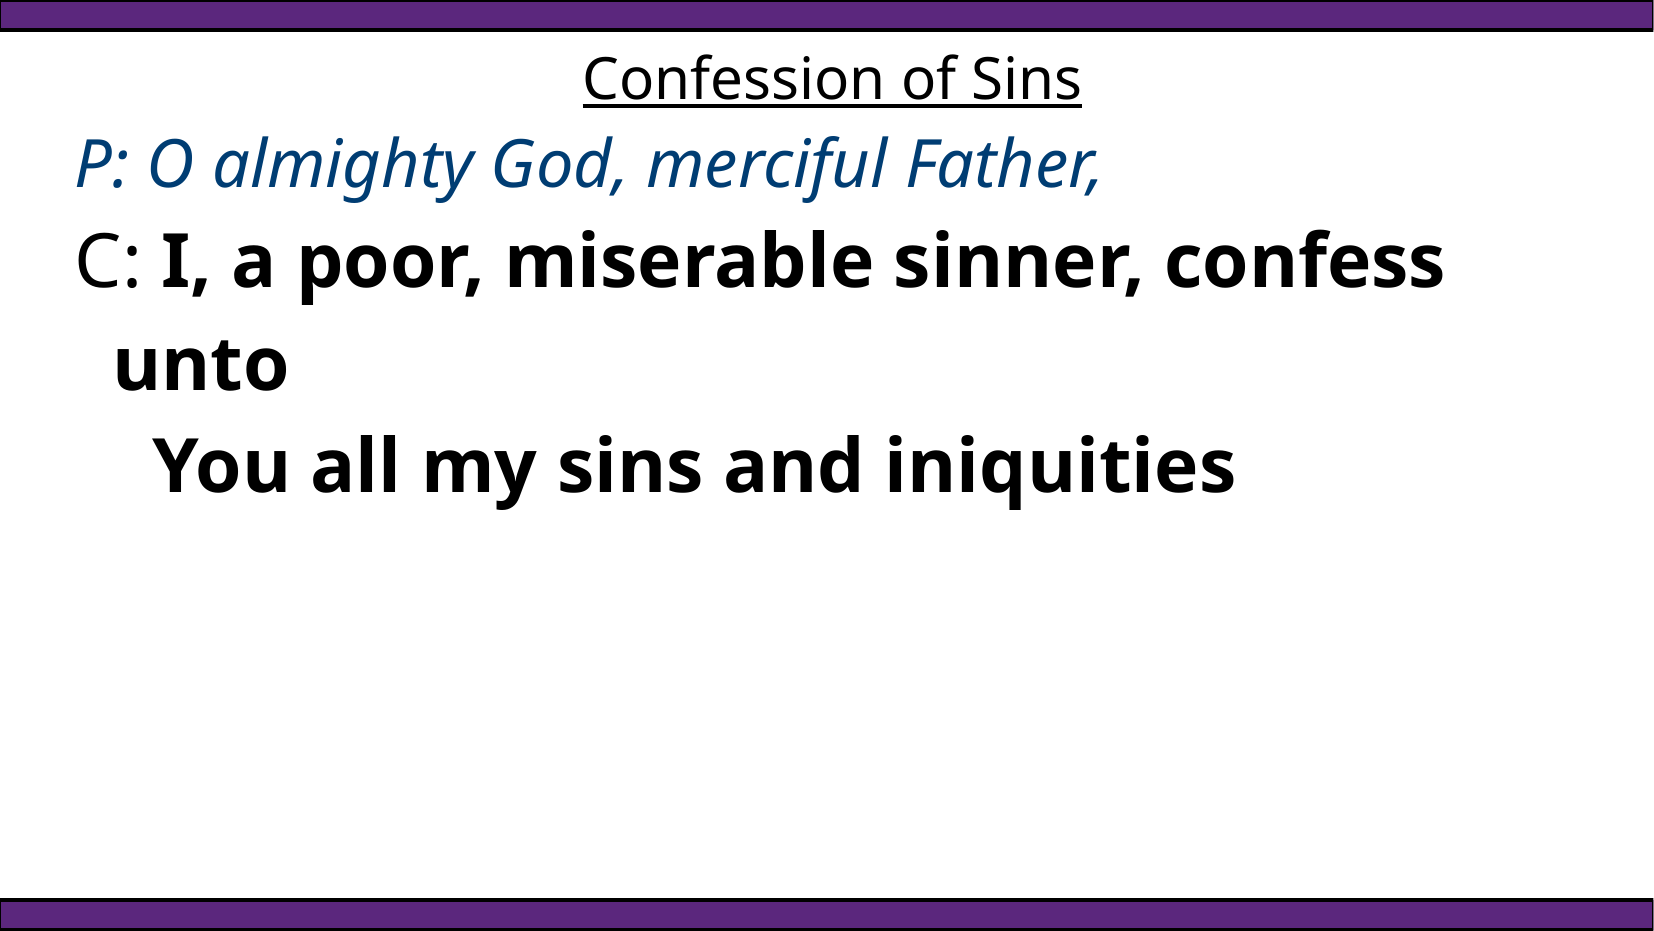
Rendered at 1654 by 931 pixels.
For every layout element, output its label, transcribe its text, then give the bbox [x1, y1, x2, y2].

text_box Confession of Sins P: O almighty God, merciful Father, C: I, a poor, miserable sinner, confess unto You all my sins and iniquities [60, 30, 1606, 411]
text_box [0, 0, 1654, 31]
text_box [0, 900, 1654, 931]
